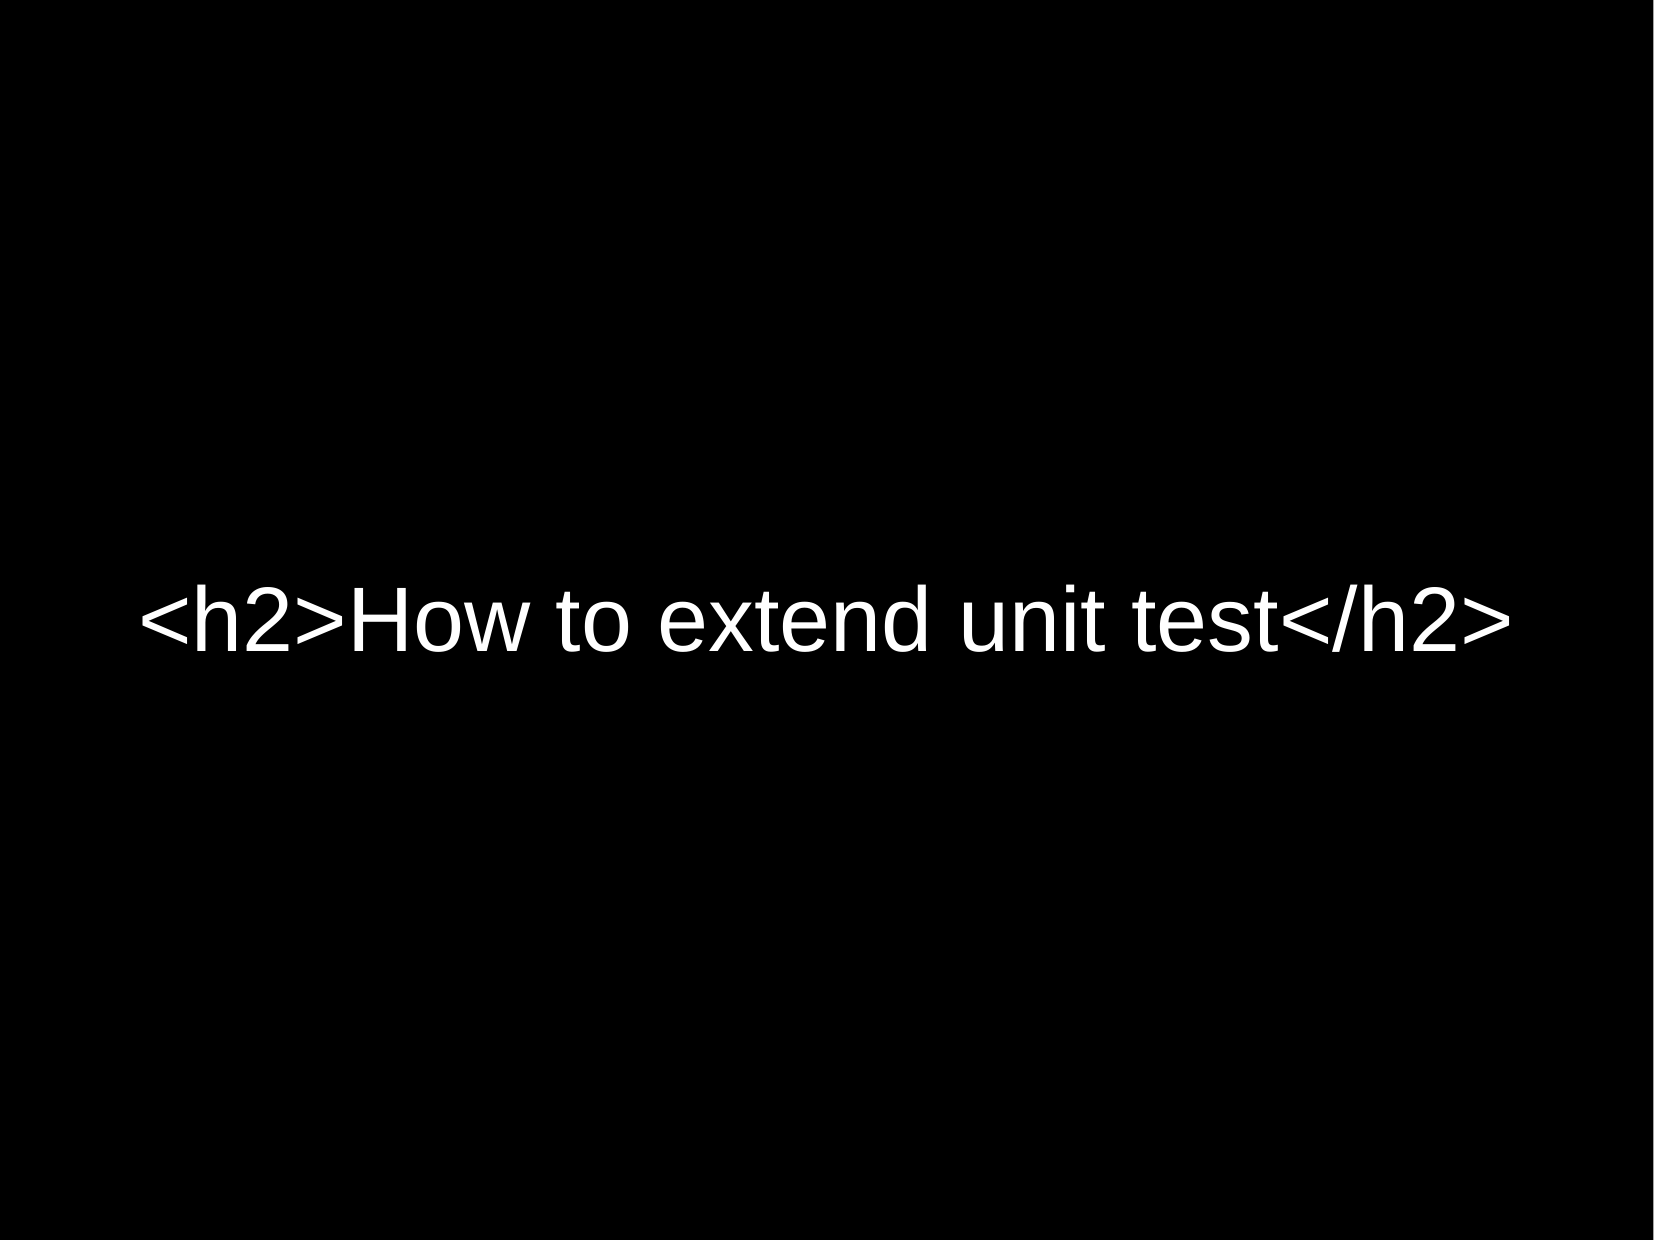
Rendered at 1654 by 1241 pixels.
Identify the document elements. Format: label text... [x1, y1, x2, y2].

title <h2>How to extend unit test</h2> [82, 516, 1571, 724]
